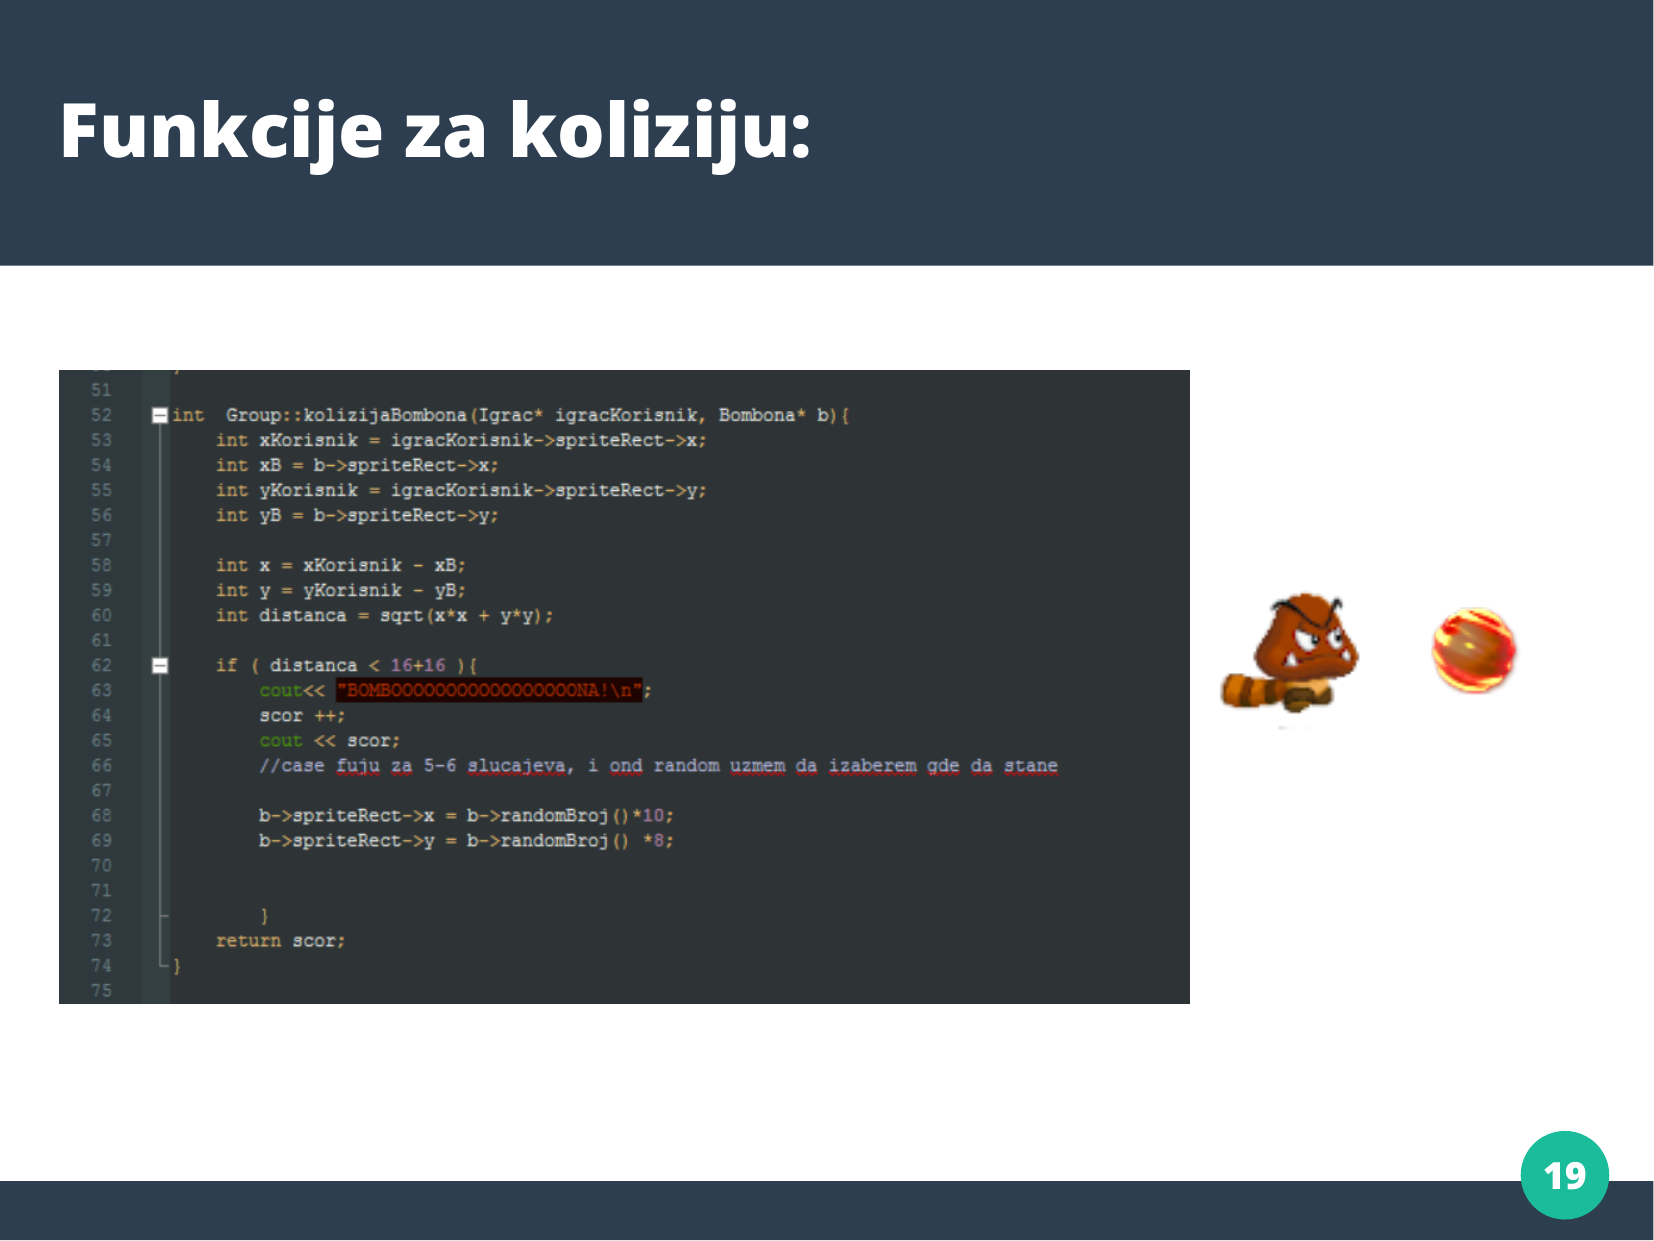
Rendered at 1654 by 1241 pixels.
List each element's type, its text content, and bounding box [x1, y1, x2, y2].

picture [1216, 578, 1390, 733]
picture [59, 370, 1190, 1004]
picture [1414, 590, 1560, 751]
title Funkcije za koliziju: [59, 49, 1595, 207]
